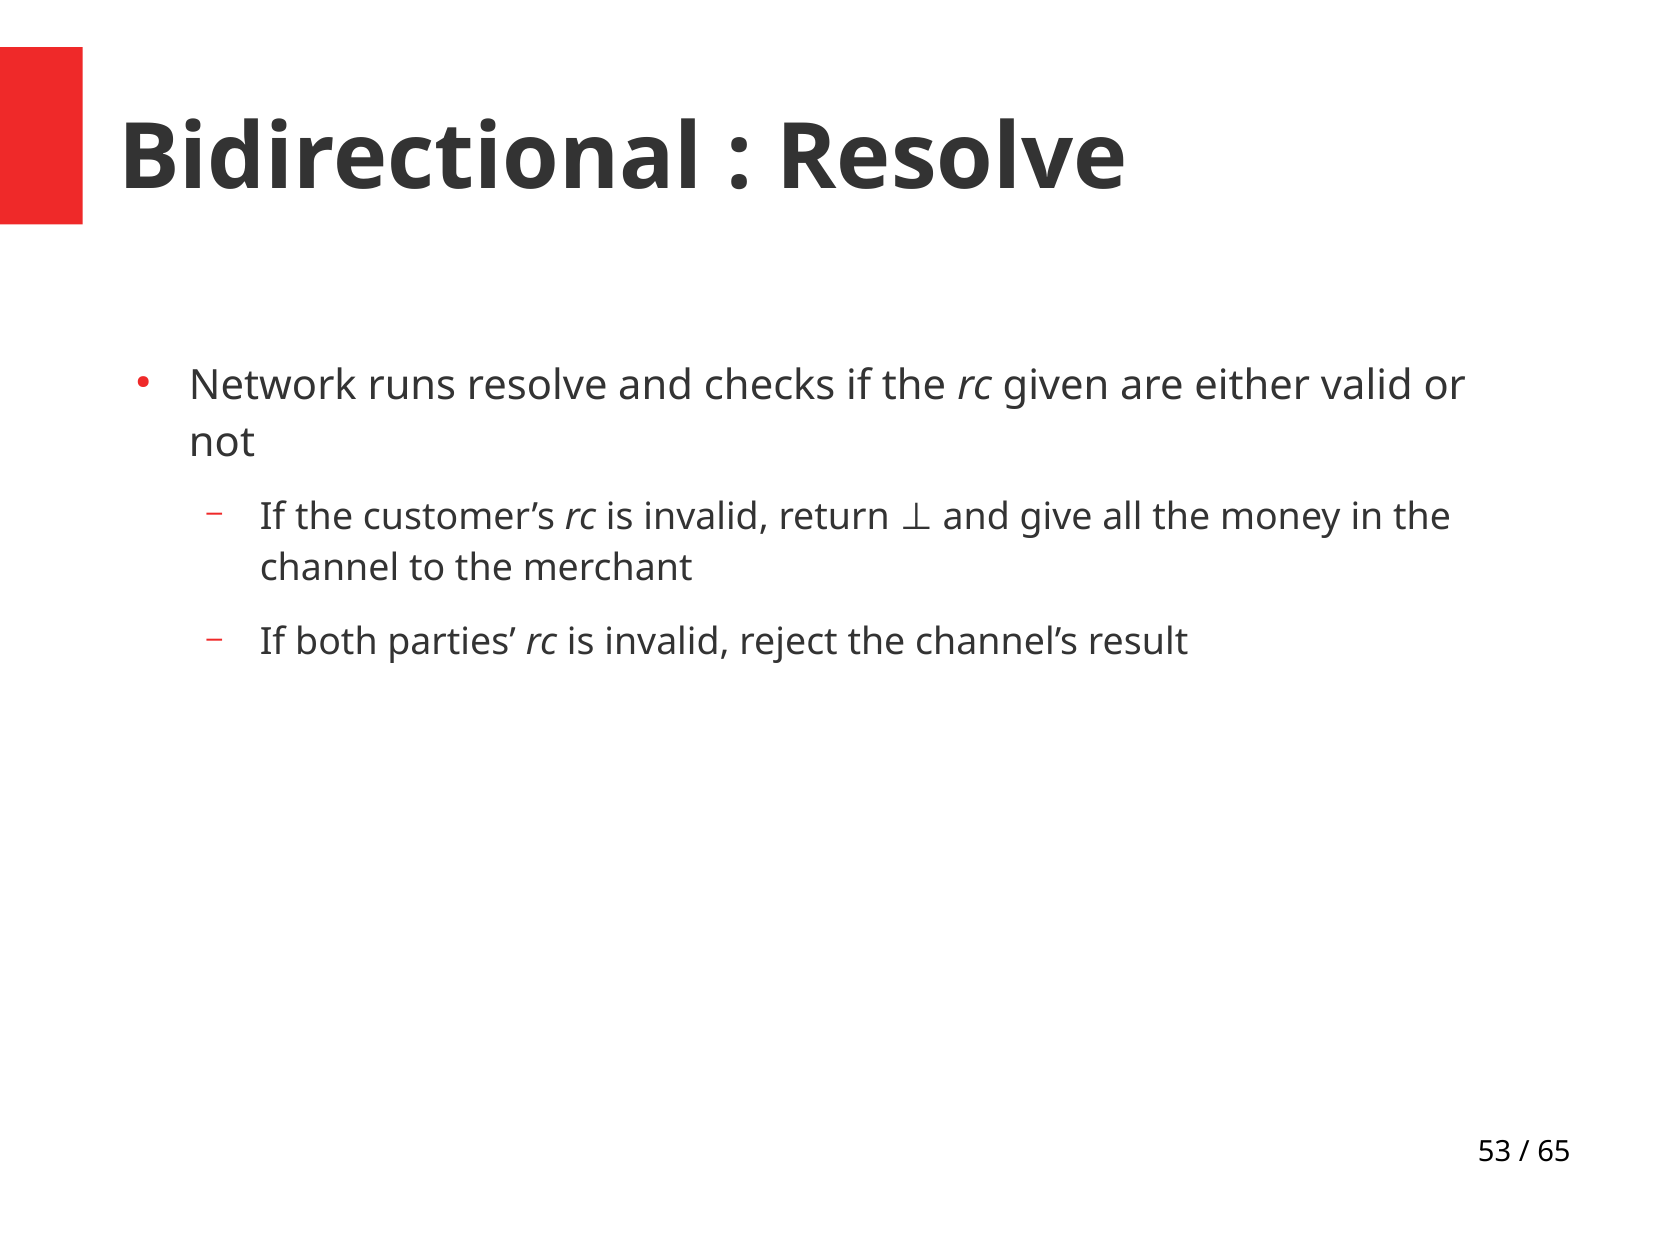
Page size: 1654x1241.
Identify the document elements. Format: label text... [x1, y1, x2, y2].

list Network runs resolve and checks if the rc given are either valid or not If the customer’s rc is invalid, return ⊥ and give all the money in the channel to the merchant If both parties’ rc is invalid, reject the channel’s result [118, 354, 1536, 1074]
title Bidirectional : Resolve [118, 49, 1571, 257]
